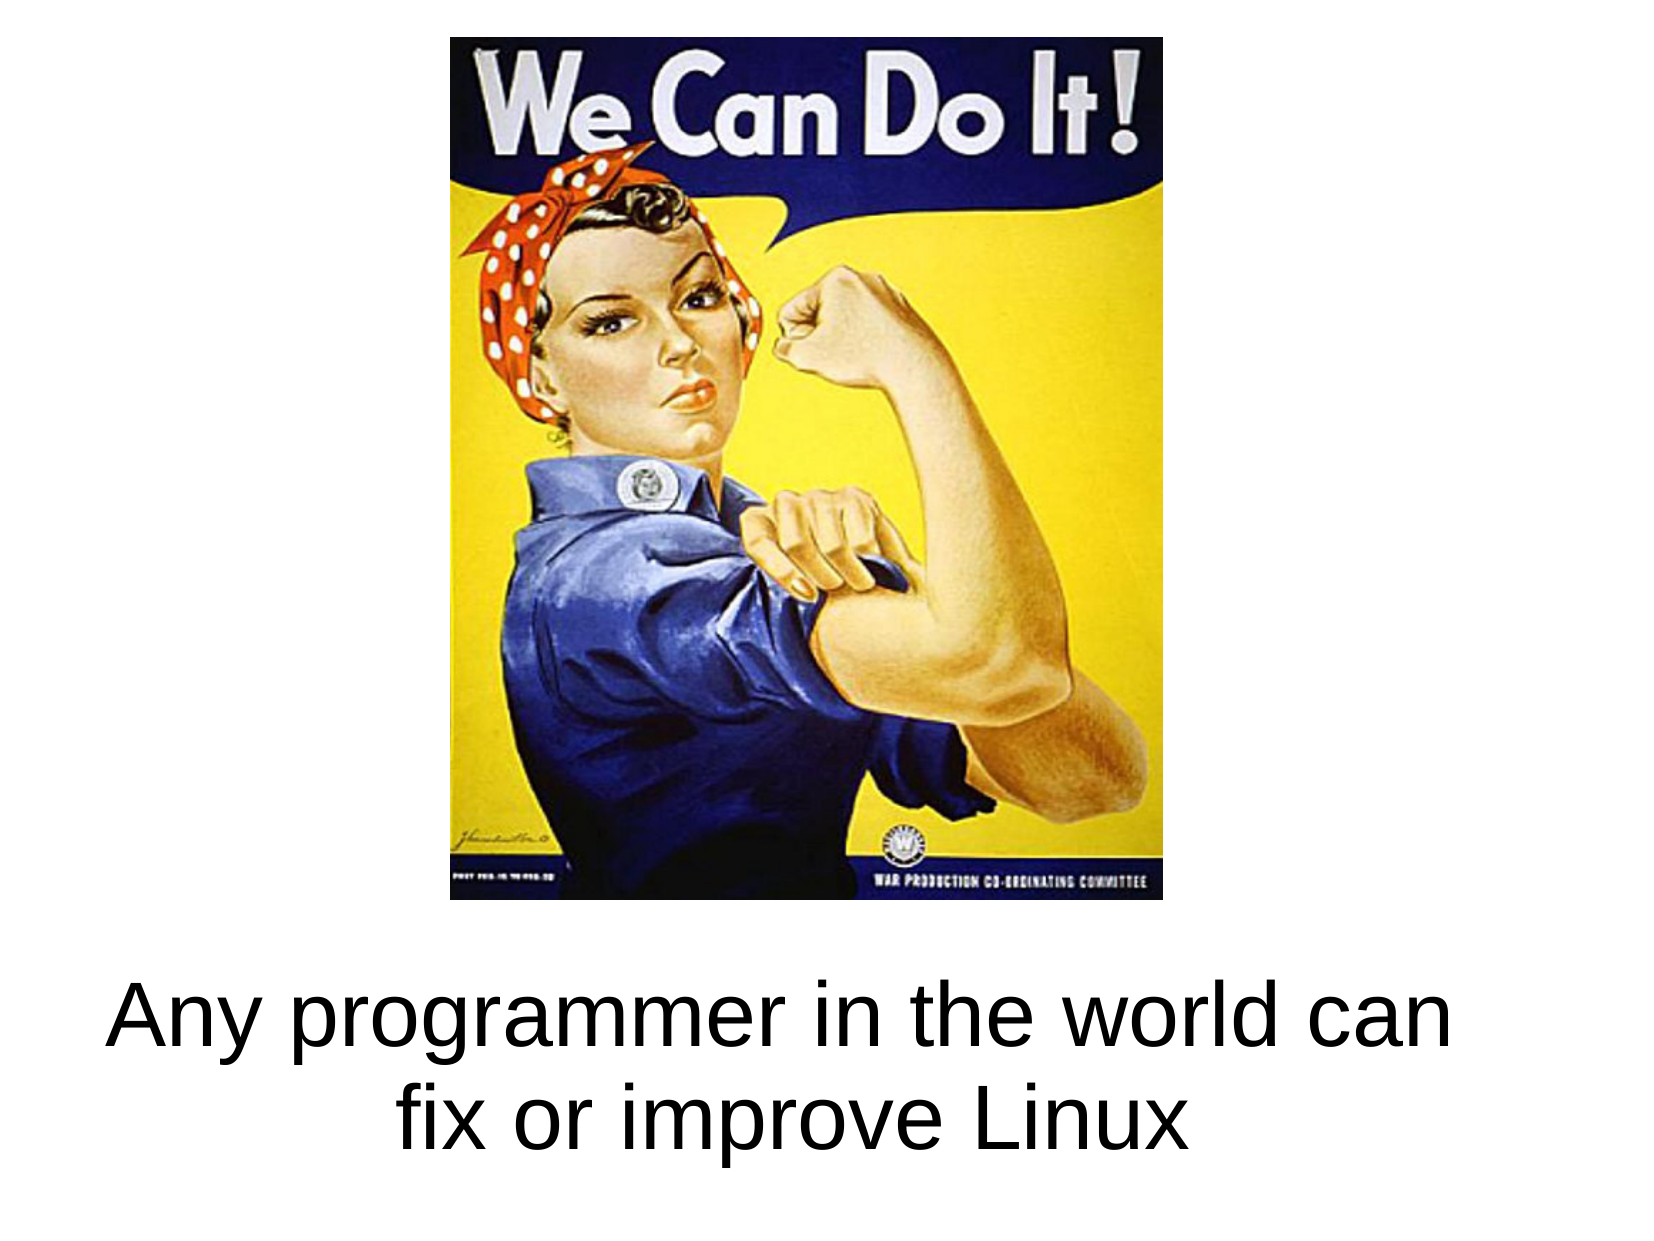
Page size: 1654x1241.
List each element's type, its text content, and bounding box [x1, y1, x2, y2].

picture [450, 37, 1163, 901]
title Any programmer in the world can fix or improve Linux [49, 932, 1538, 1201]
